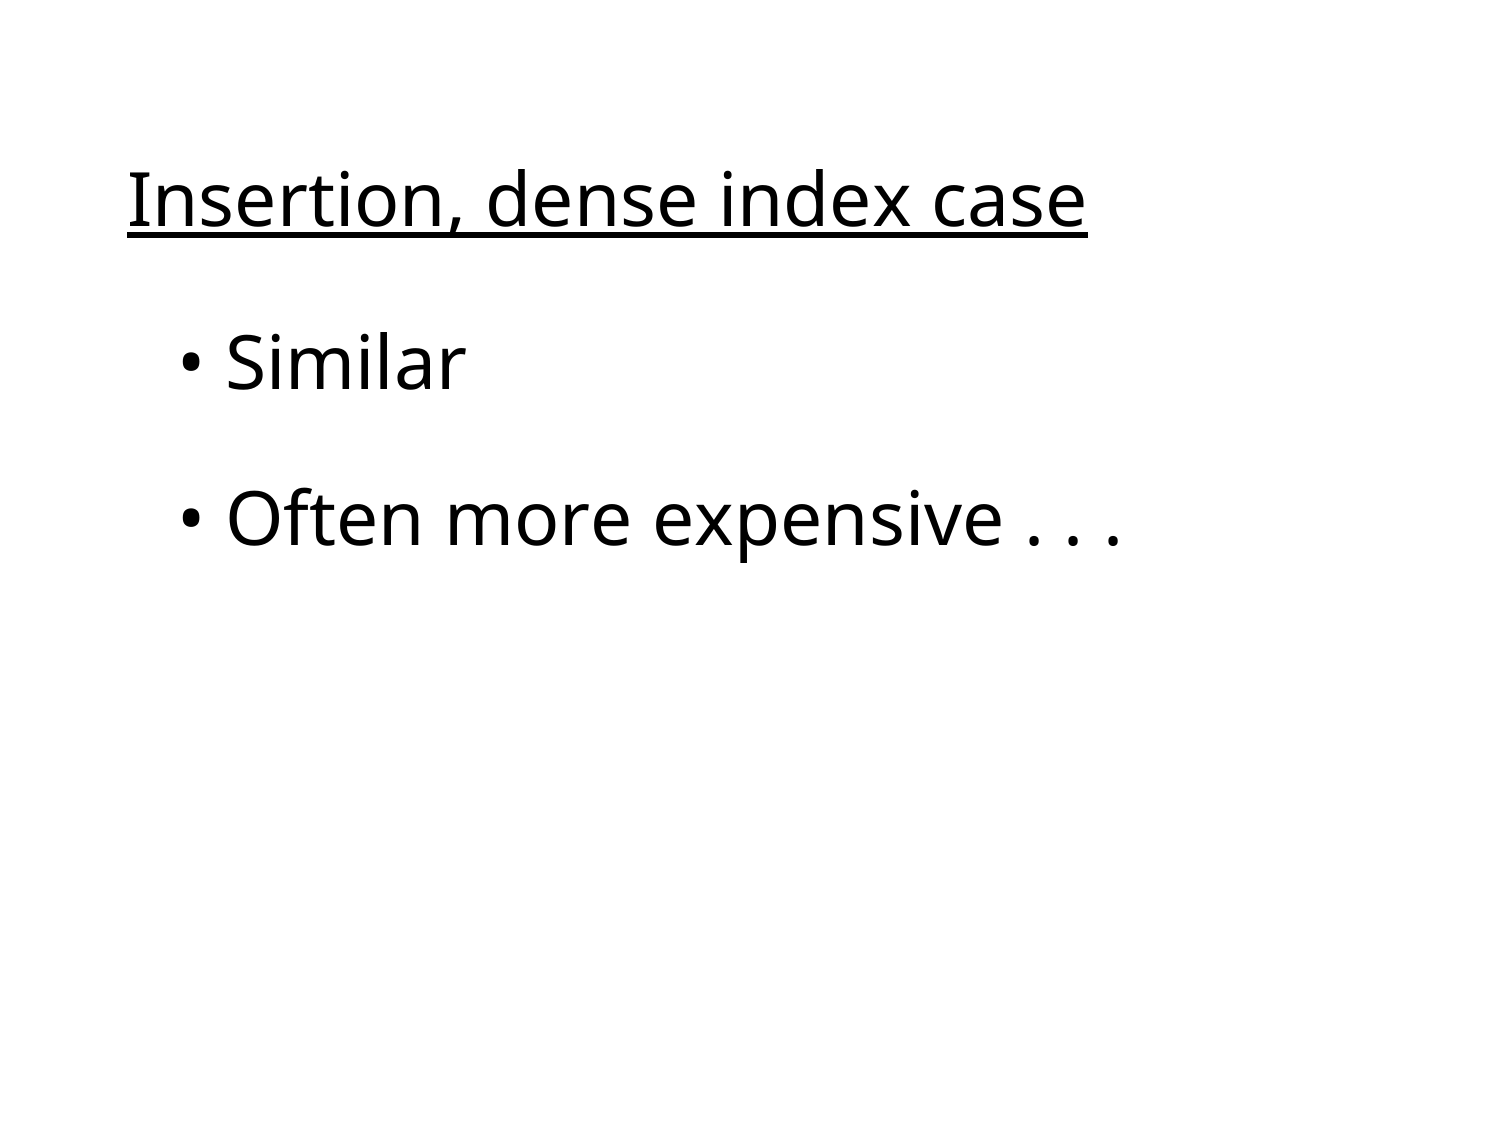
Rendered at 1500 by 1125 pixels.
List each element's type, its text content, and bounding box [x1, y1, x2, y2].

title Insertion, dense index case [112, 99, 1388, 288]
text_box Similar Often more expensive . . . [162, 314, 1141, 555]
